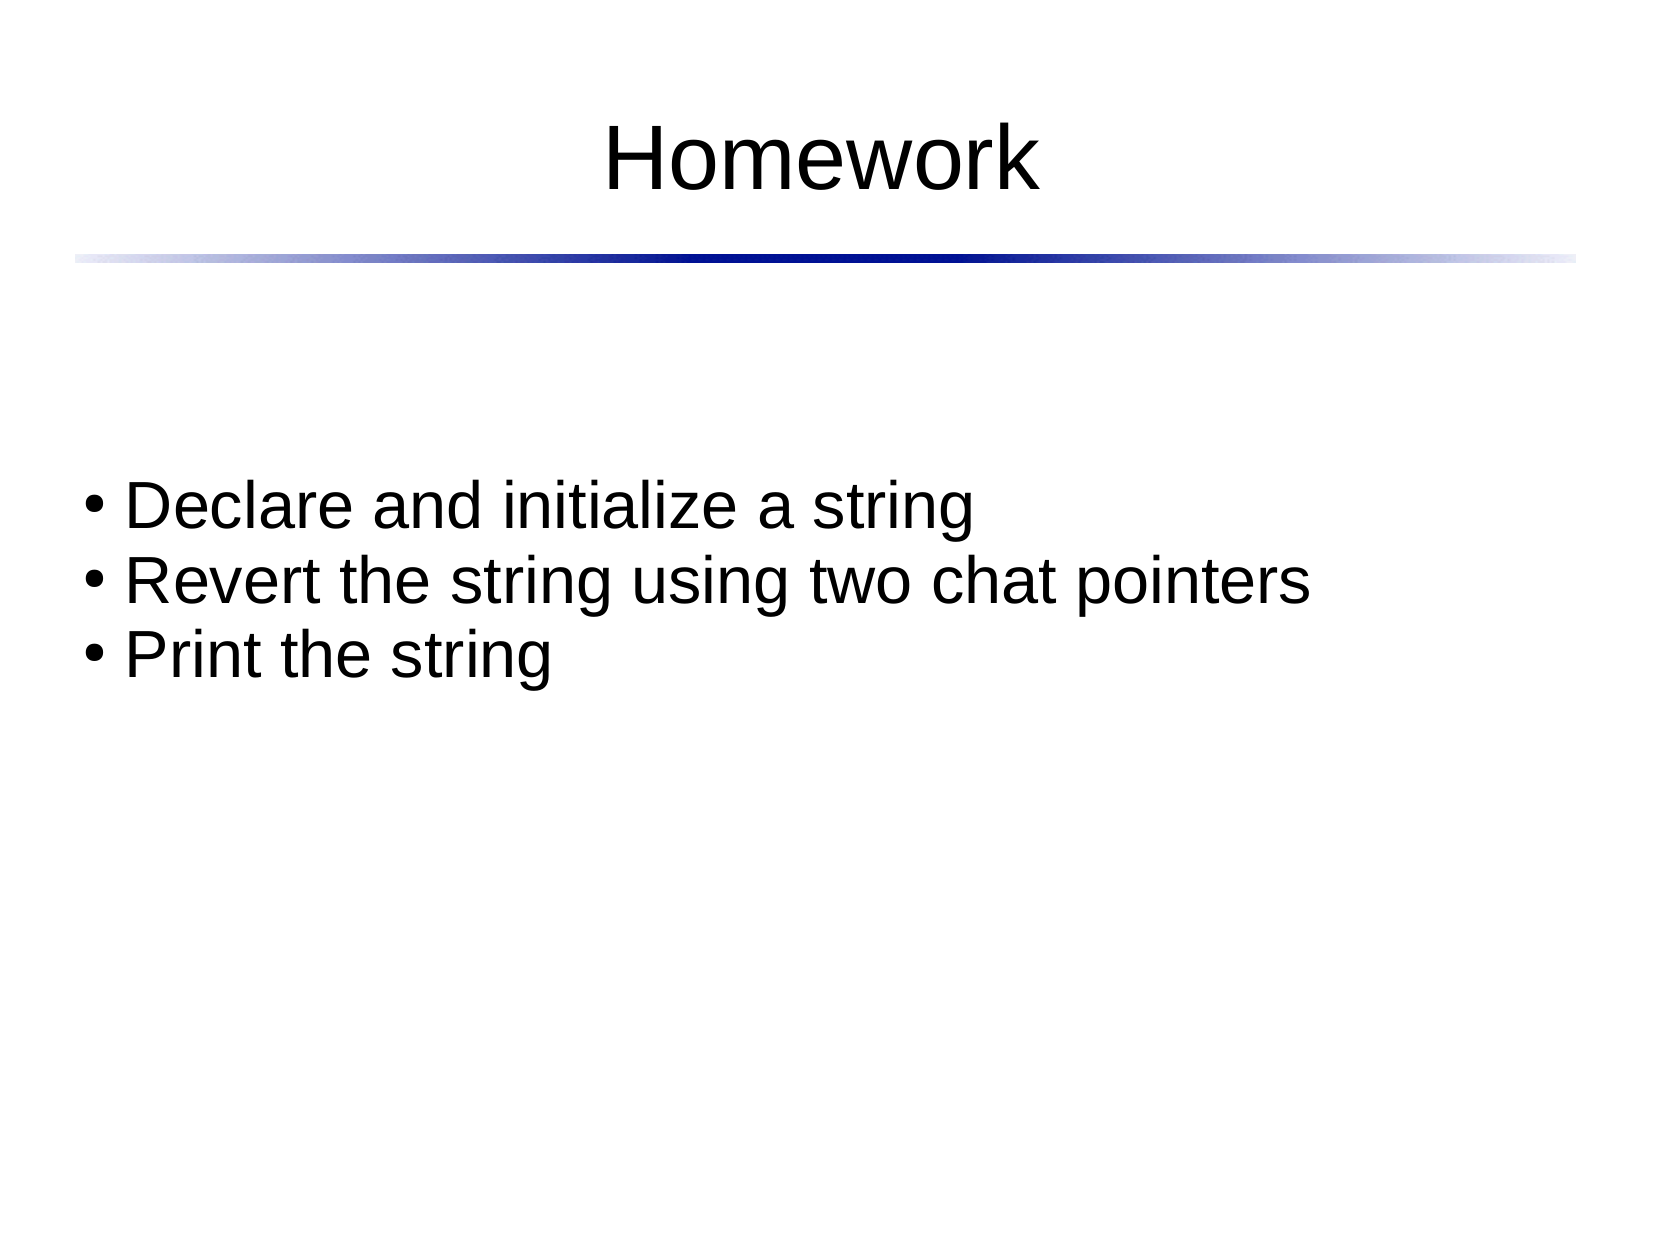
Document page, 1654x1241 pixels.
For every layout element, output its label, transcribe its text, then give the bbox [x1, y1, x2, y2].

title Homework [77, 70, 1566, 246]
subtitle Declare and initialize a string Revert the string using two chat pointers Print the string [82, 297, 1571, 863]
picture [75, 254, 1576, 263]
